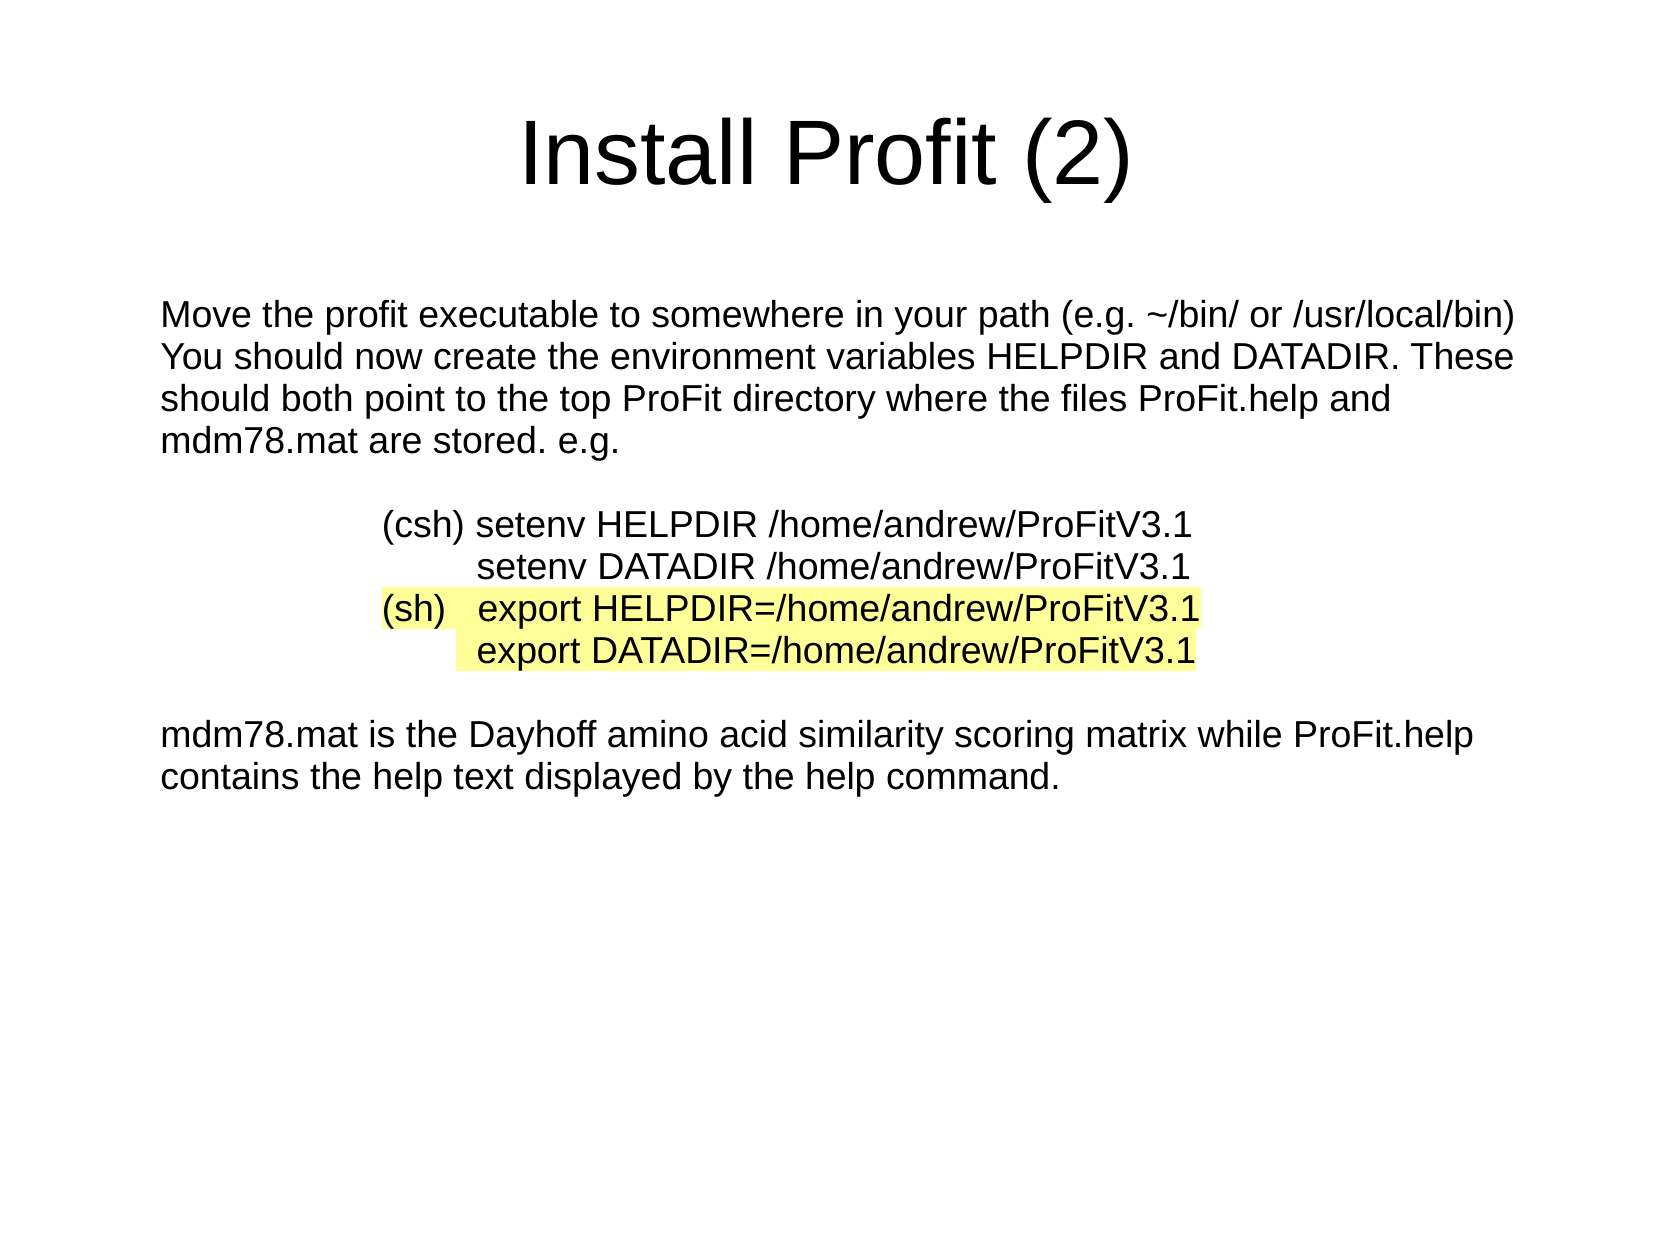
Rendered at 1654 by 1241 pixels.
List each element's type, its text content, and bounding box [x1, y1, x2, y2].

text_box Move the profit executable to somewhere in your path (e.g. ~/bin/ or /usr/local/bin) You should now create the environment variables HELPDIR and DATADIR. These should both point to the top ProFit directory where the files ProFit.help and mdm78.mat are stored. e.g. (csh) setenv HELPDIR /home/andrew/ProFitV3.1 setenv DATADIR /home/andrew/ProFitV3.1 (sh) export HELPDIR=/home/andrew/ProFitV3.1 export DATADIR=/home/andrew/ProFitV3.1 mdm78.mat is the Dayhoff amino acid similarity scoring matrix while ProFit.help contains the help text displayed by the help command. [145, 286, 1532, 973]
title Install Profit (2) [82, 49, 1571, 257]
